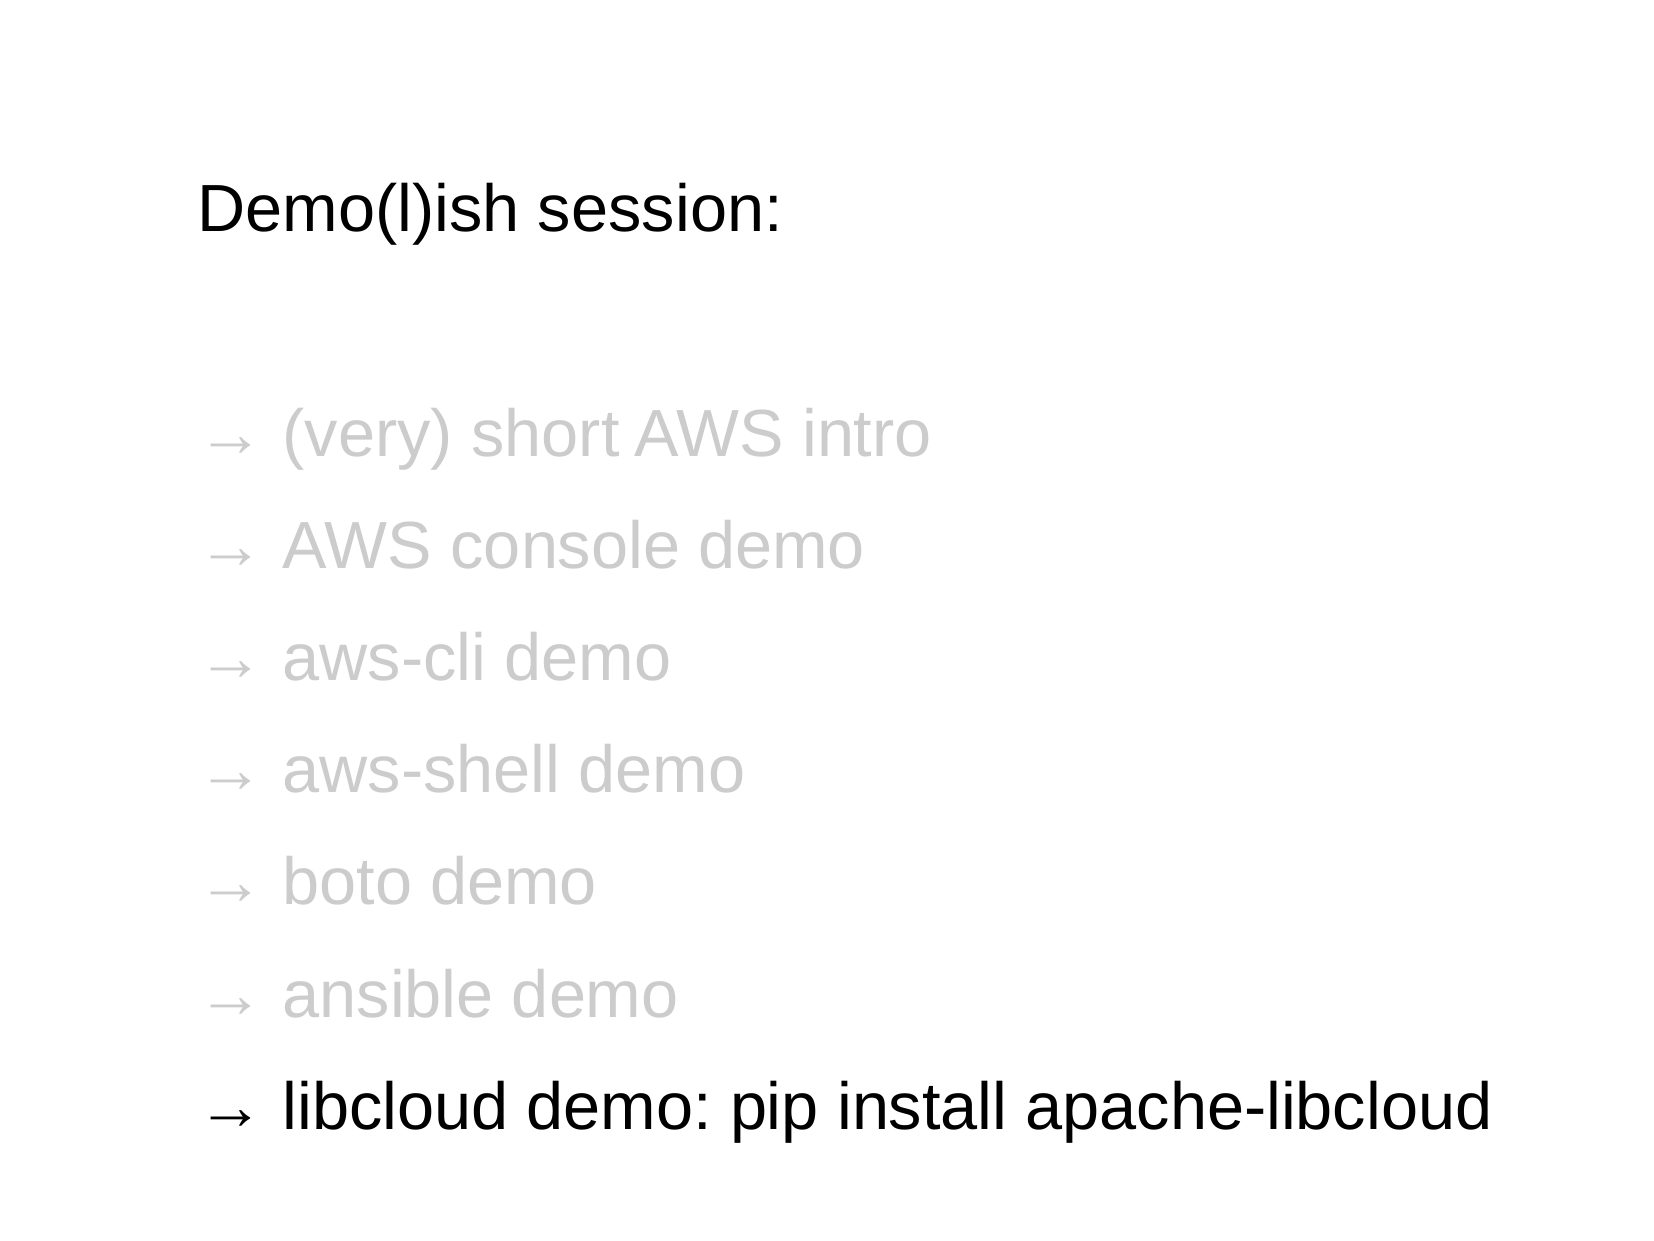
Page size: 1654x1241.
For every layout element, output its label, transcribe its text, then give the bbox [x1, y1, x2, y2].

text_box Demo(l)ish session: → (very) short AWS intro → AWS console demo → aws-cli demo → aws-shell demo → boto demo → ansible demo → libcloud demo: pip install apache-libcloud [182, 126, 1654, 1226]
